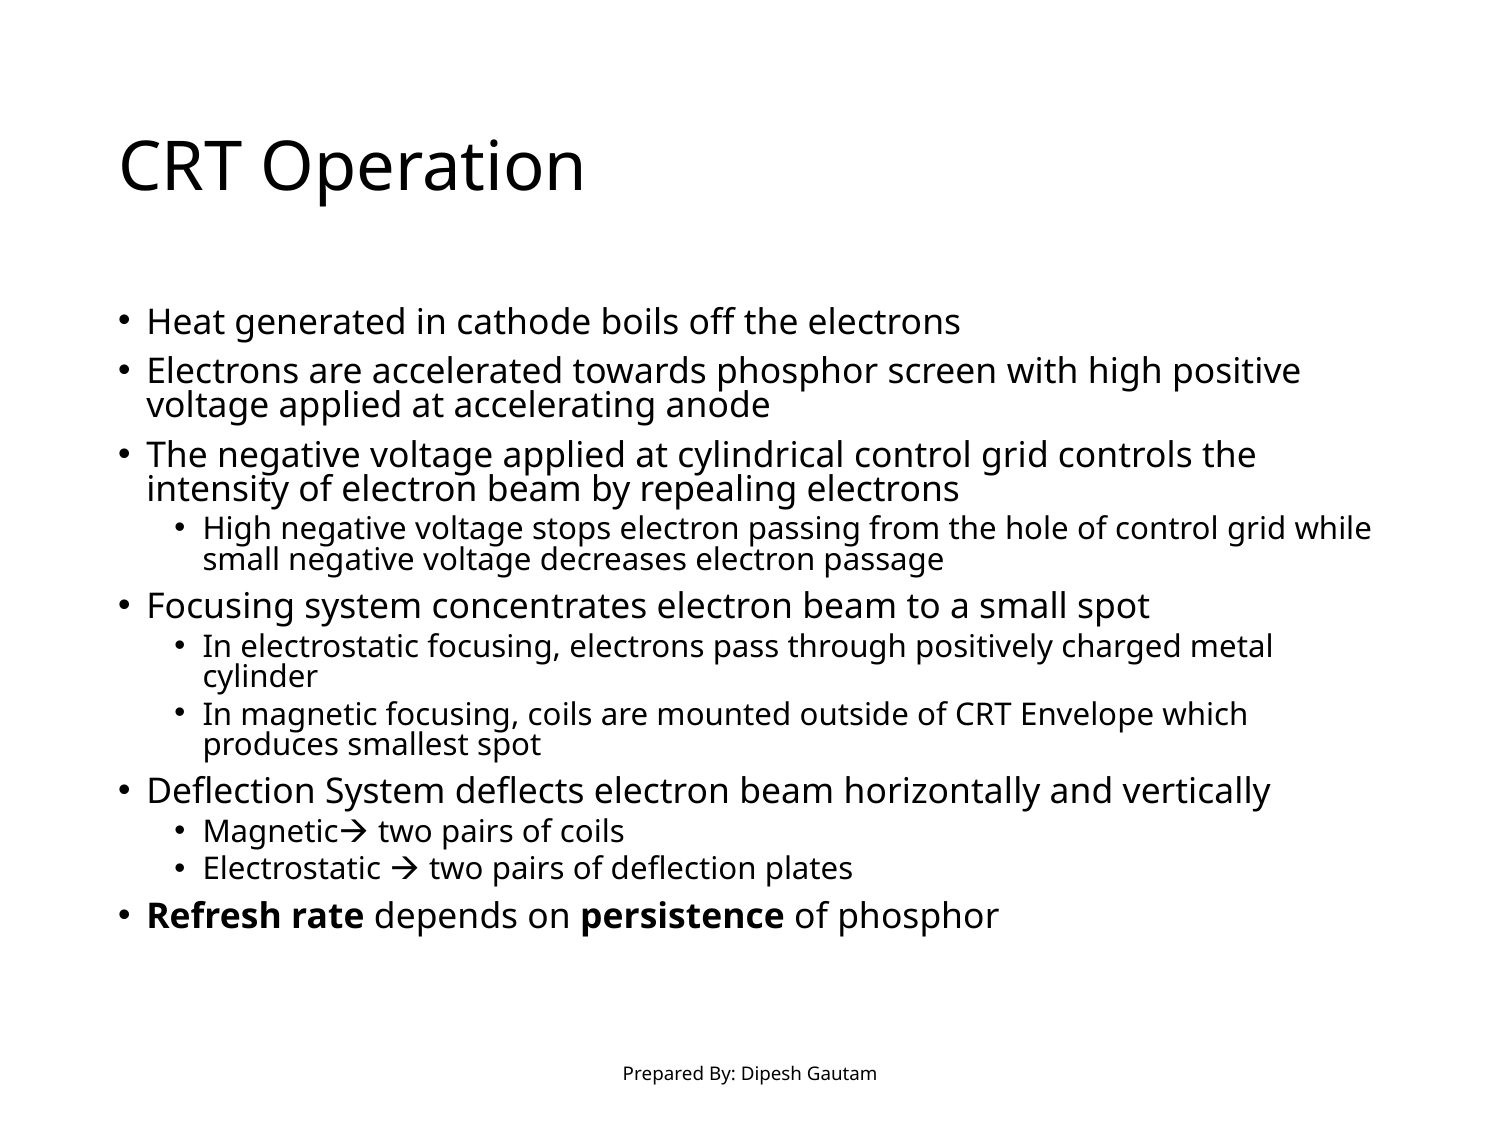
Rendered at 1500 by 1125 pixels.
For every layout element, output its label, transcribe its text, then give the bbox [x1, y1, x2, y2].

list Heat generated in cathode boils off the electrons Electrons are accelerated towards phosphor screen with high positive voltage applied at accelerating anode The negative voltage applied at cylindrical control grid controls the intensity of electron beam by repealing electrons High negative voltage stops electron passing from the hole of control grid while small negative voltage decreases electron passage Focusing system concentrates electron beam to a small spot In electrostatic focusing, electrons pass through positively charged metal cylinder In magnetic focusing, coils are mounted outside of CRT Envelope which produces smallest spot Deflection System deflects electron beam horizontally and vertically Magnetic two pairs of coils Electrostatic  two pairs of deflection plates Refresh rate depends on persistence of phosphor [103, 299, 1397, 1014]
title CRT Operation [103, 59, 1397, 278]
text_box Prepared By: Dipesh Gautam [496, 1042, 1004, 1103]
